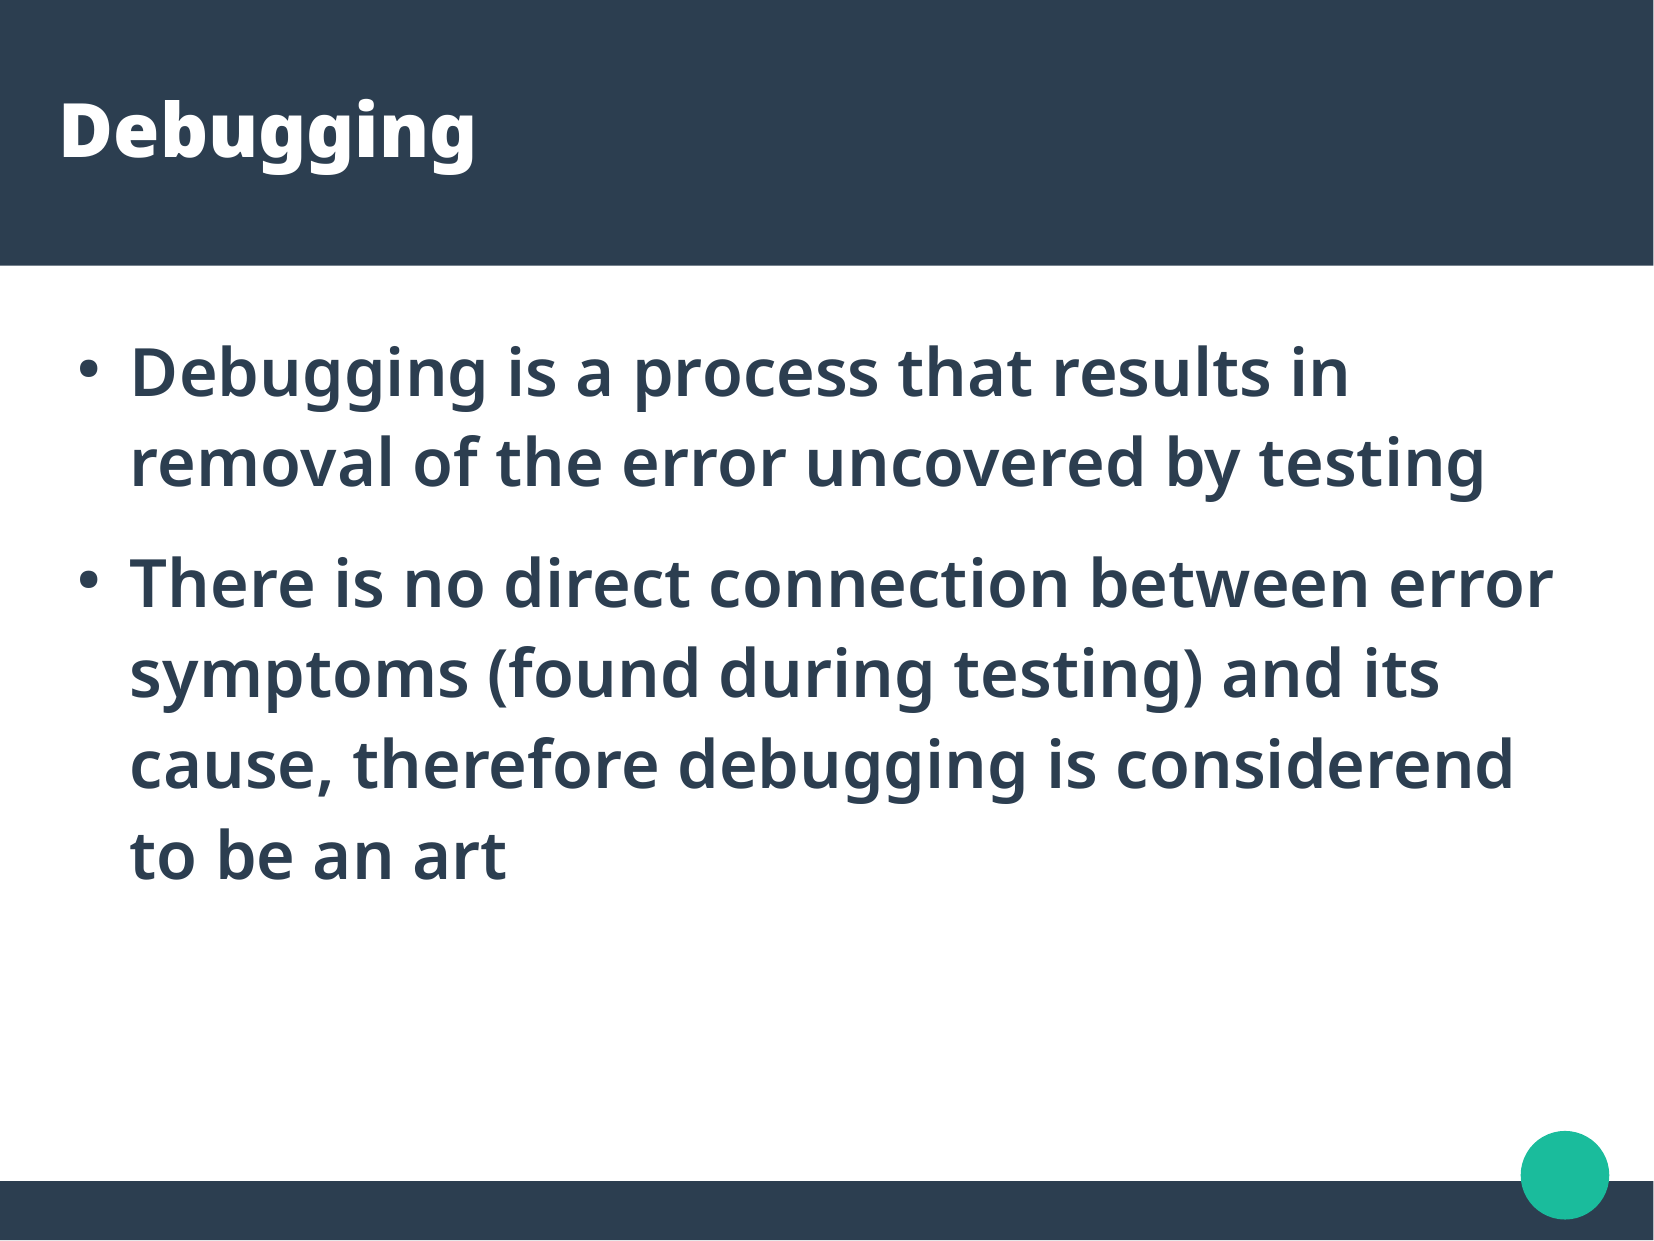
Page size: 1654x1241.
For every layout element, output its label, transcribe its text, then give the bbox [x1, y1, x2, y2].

list Debugging is a process that results in removal of the error uncovered by testing There is no direct connection between error symptoms (found during testing) and its cause, therefore debugging is considerend to be an art [59, 324, 1595, 1152]
title Debugging [59, 49, 1595, 207]
